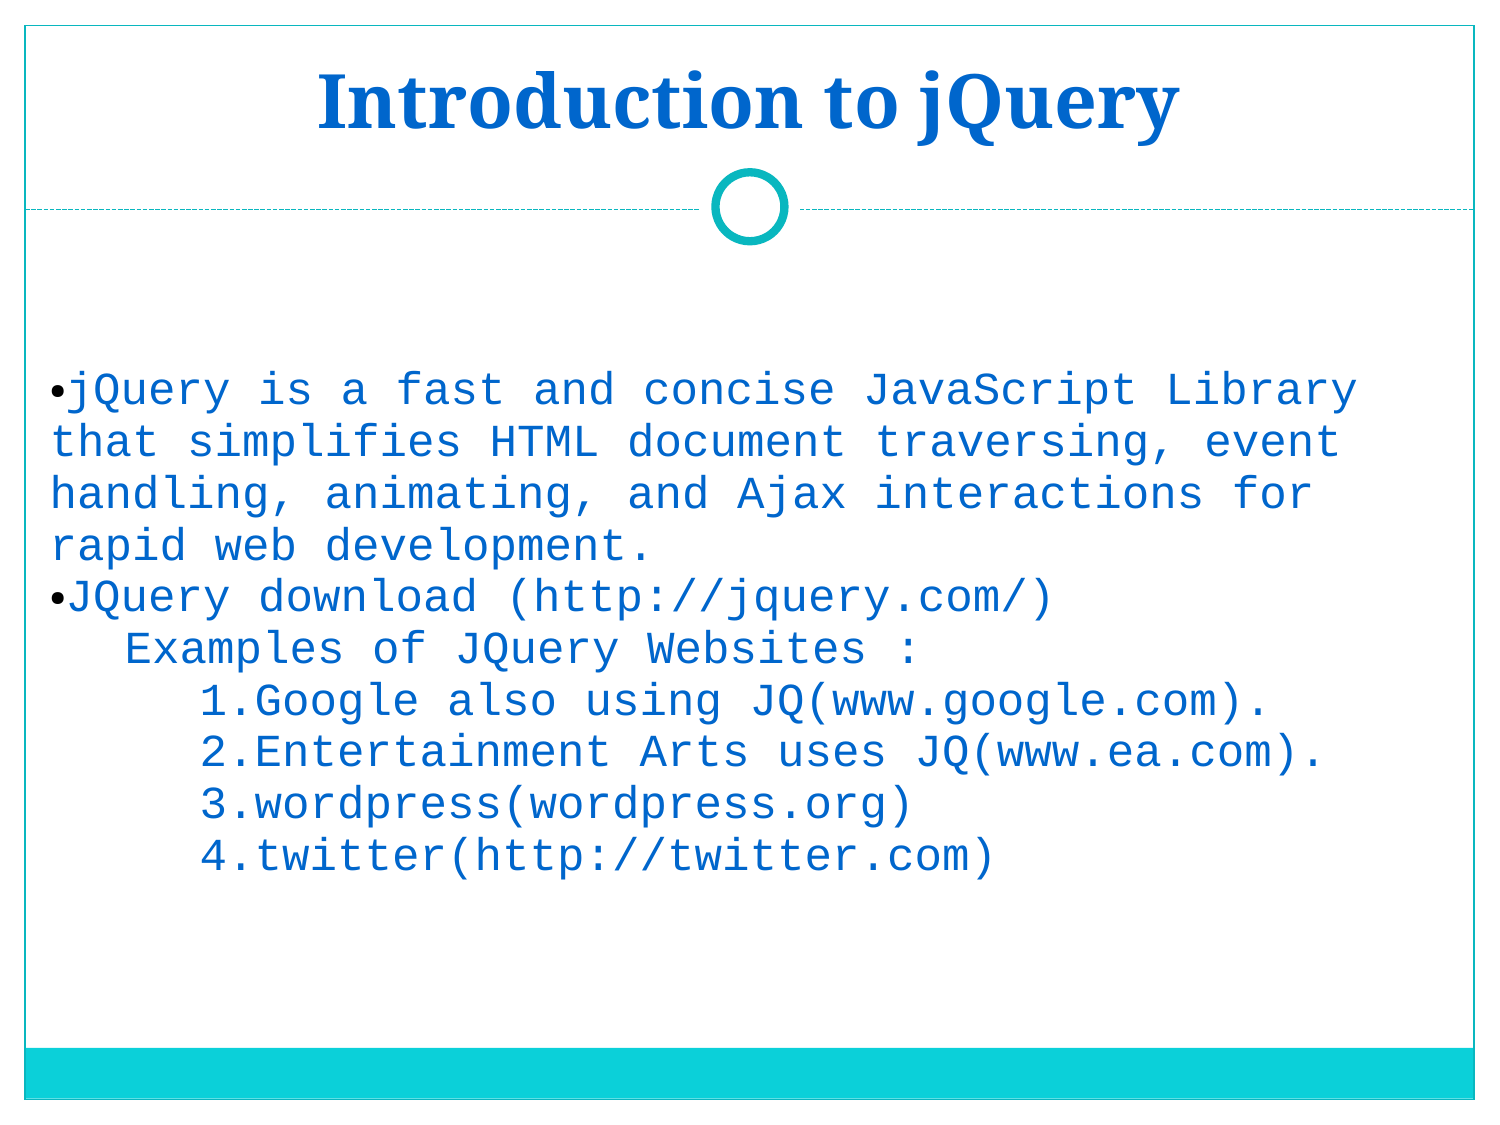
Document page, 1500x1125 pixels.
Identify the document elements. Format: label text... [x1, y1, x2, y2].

title Introduction to jQuery [49, 37, 1450, 162]
subtitle jQuery is a fast and concise JavaScript Library that simplifies HTML document traversing, event handling, animating, and Ajax interactions for rapid web development. JQuery download (http://jquery.com/) Examples of JQuery Websites : 1.Google also using JQ(www.google.com). 2.Entertainment Arts uses JQ(www.ea.com). 3.wordpress(wordpress.org) 4.twitter(http://twitter.com) [49, 250, 1445, 1001]
